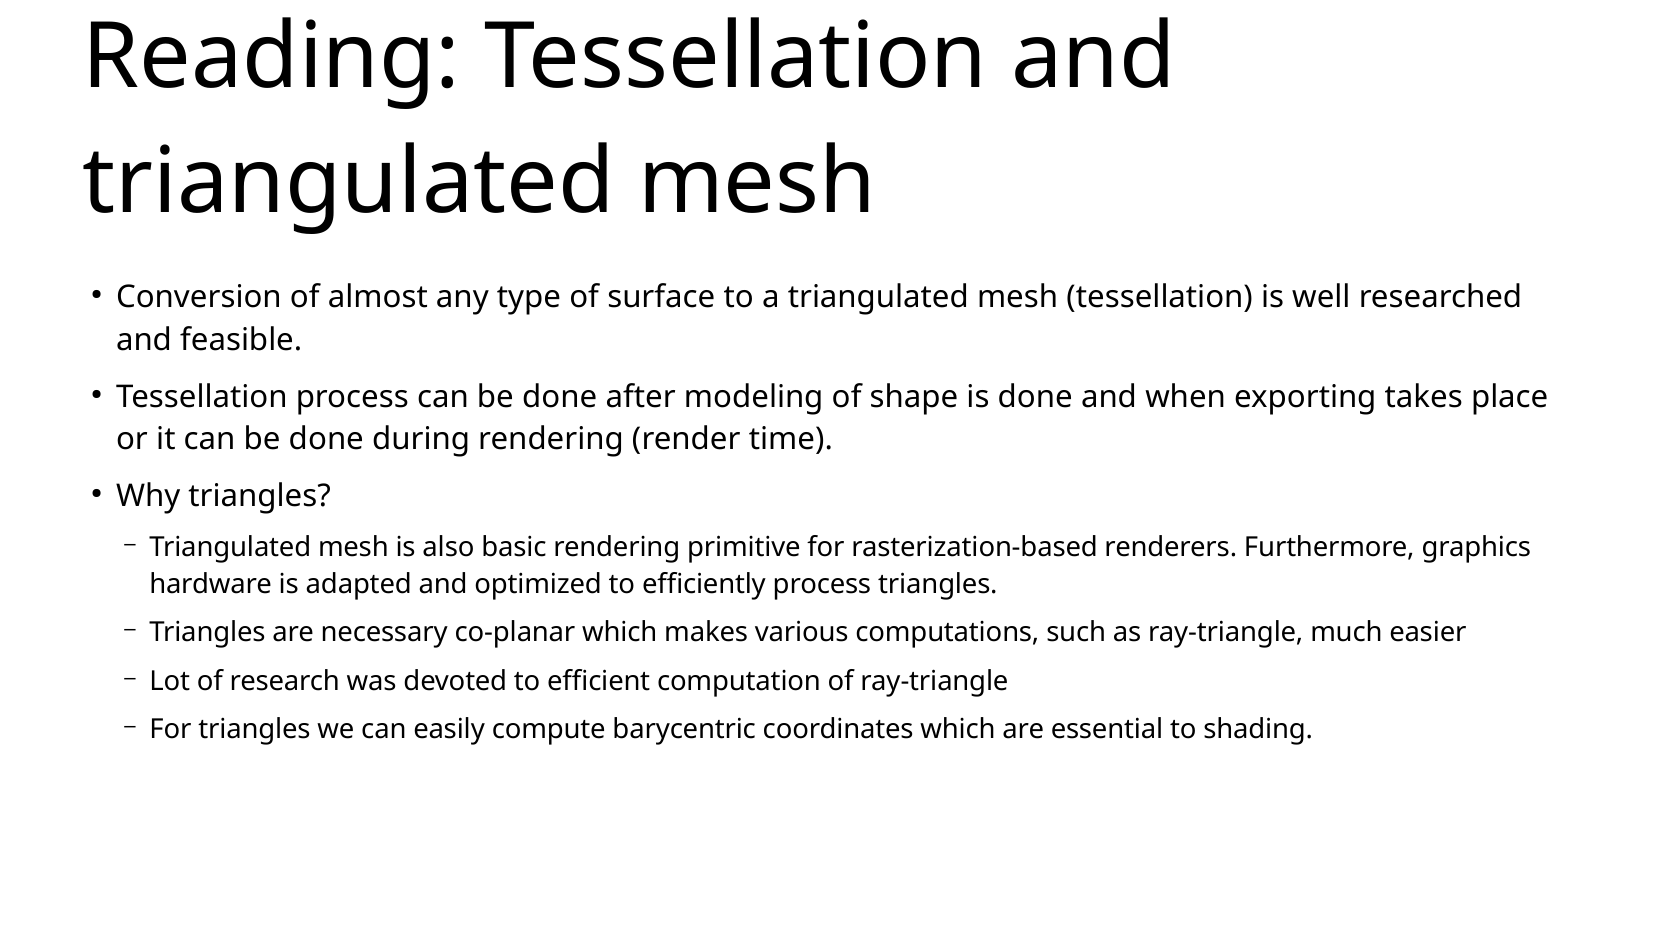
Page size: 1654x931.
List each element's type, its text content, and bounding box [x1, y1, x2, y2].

list Conversion of almost any type of surface to a triangulated mesh (tessellation) is well researched and feasible. Tessellation process can be done after modeling of shape is done and when exporting takes place or it can be done during rendering (render time). Why triangles? Triangulated mesh is also basic rendering primitive for rasterization-based renderers. Furthermore, graphics hardware is adapted and optimized to efficiently process triangles. Triangles are necessary co-planar which makes various computations, such as ray-triangle, much easier Lot of research was devoted to efficient computation of ray-triangle For triangles we can easily compute barycentric coordinates which are essential to shading. [82, 217, 1571, 758]
title Reading: Tessellation and triangulated mesh [82, 37, 1571, 193]
